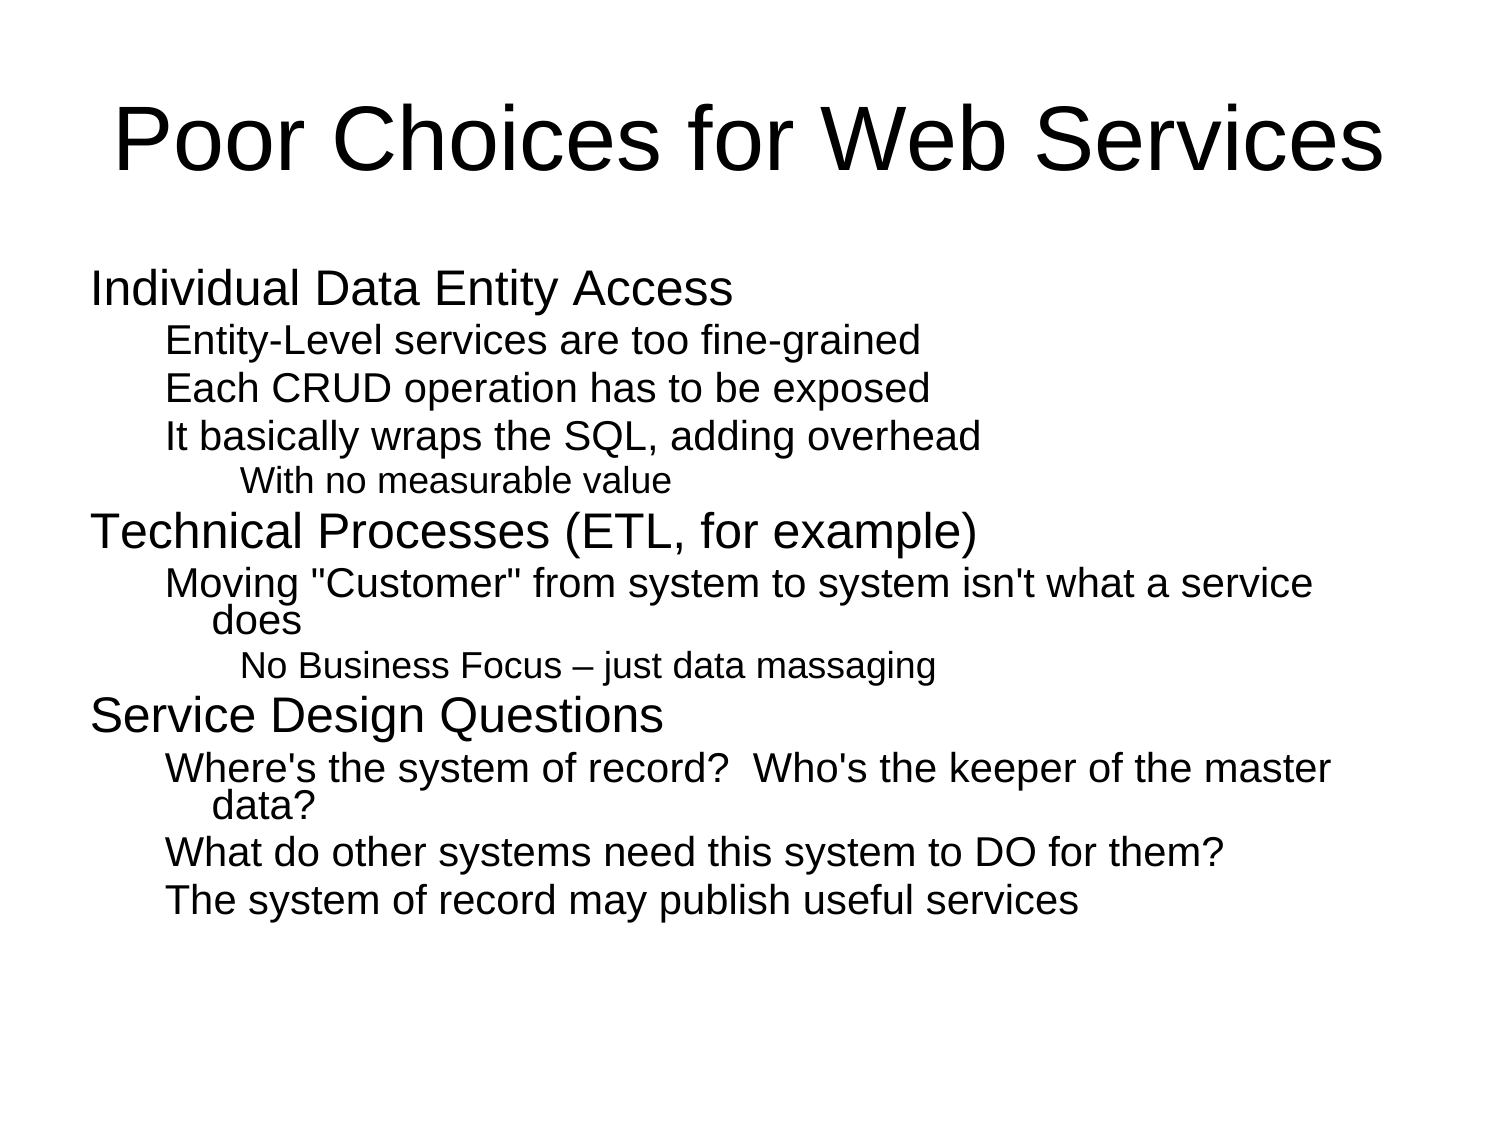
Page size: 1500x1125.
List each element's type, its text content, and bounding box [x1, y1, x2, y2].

title Poor Choices for Web Services [75, 45, 1426, 233]
list Individual Data Entity Access Entity-Level services are too fine-grained Each CRUD operation has to be exposed It basically wraps the SQL, adding overhead With no measurable value Technical Processes (ETL, for example) Moving "Customer" from system to system isn't what a service does No Business Focus – just data massaging Service Design Questions Where's the system of record? Who's the keeper of the master data? What do other systems need this system to DO for them? The system of record may publish useful services [75, 262, 1426, 1006]
